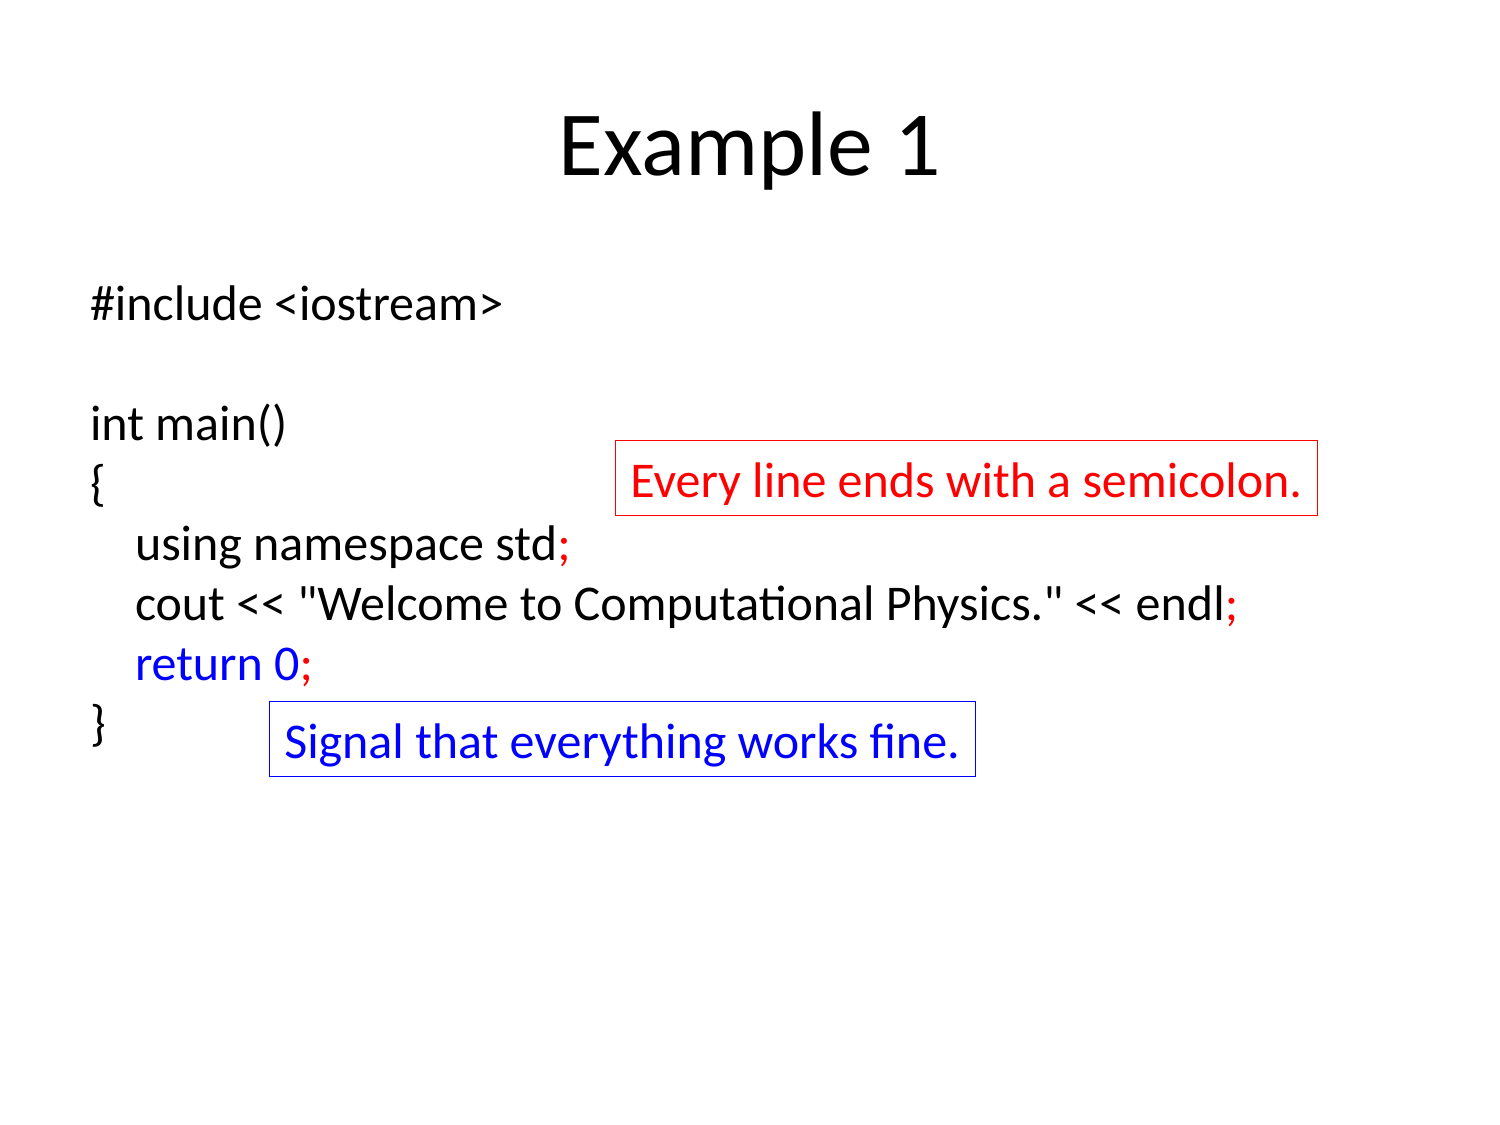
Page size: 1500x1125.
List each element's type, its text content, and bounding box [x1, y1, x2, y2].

list #include <iostream> int main() { using namespace std; cout << "Welcome to Computational Physics." << endl; return 0; } [75, 262, 1425, 1005]
text_box Signal that everything works fine. [269, 701, 976, 777]
title Example 1 [75, 45, 1425, 233]
text_box Every line ends with a semicolon. [615, 440, 1318, 516]
